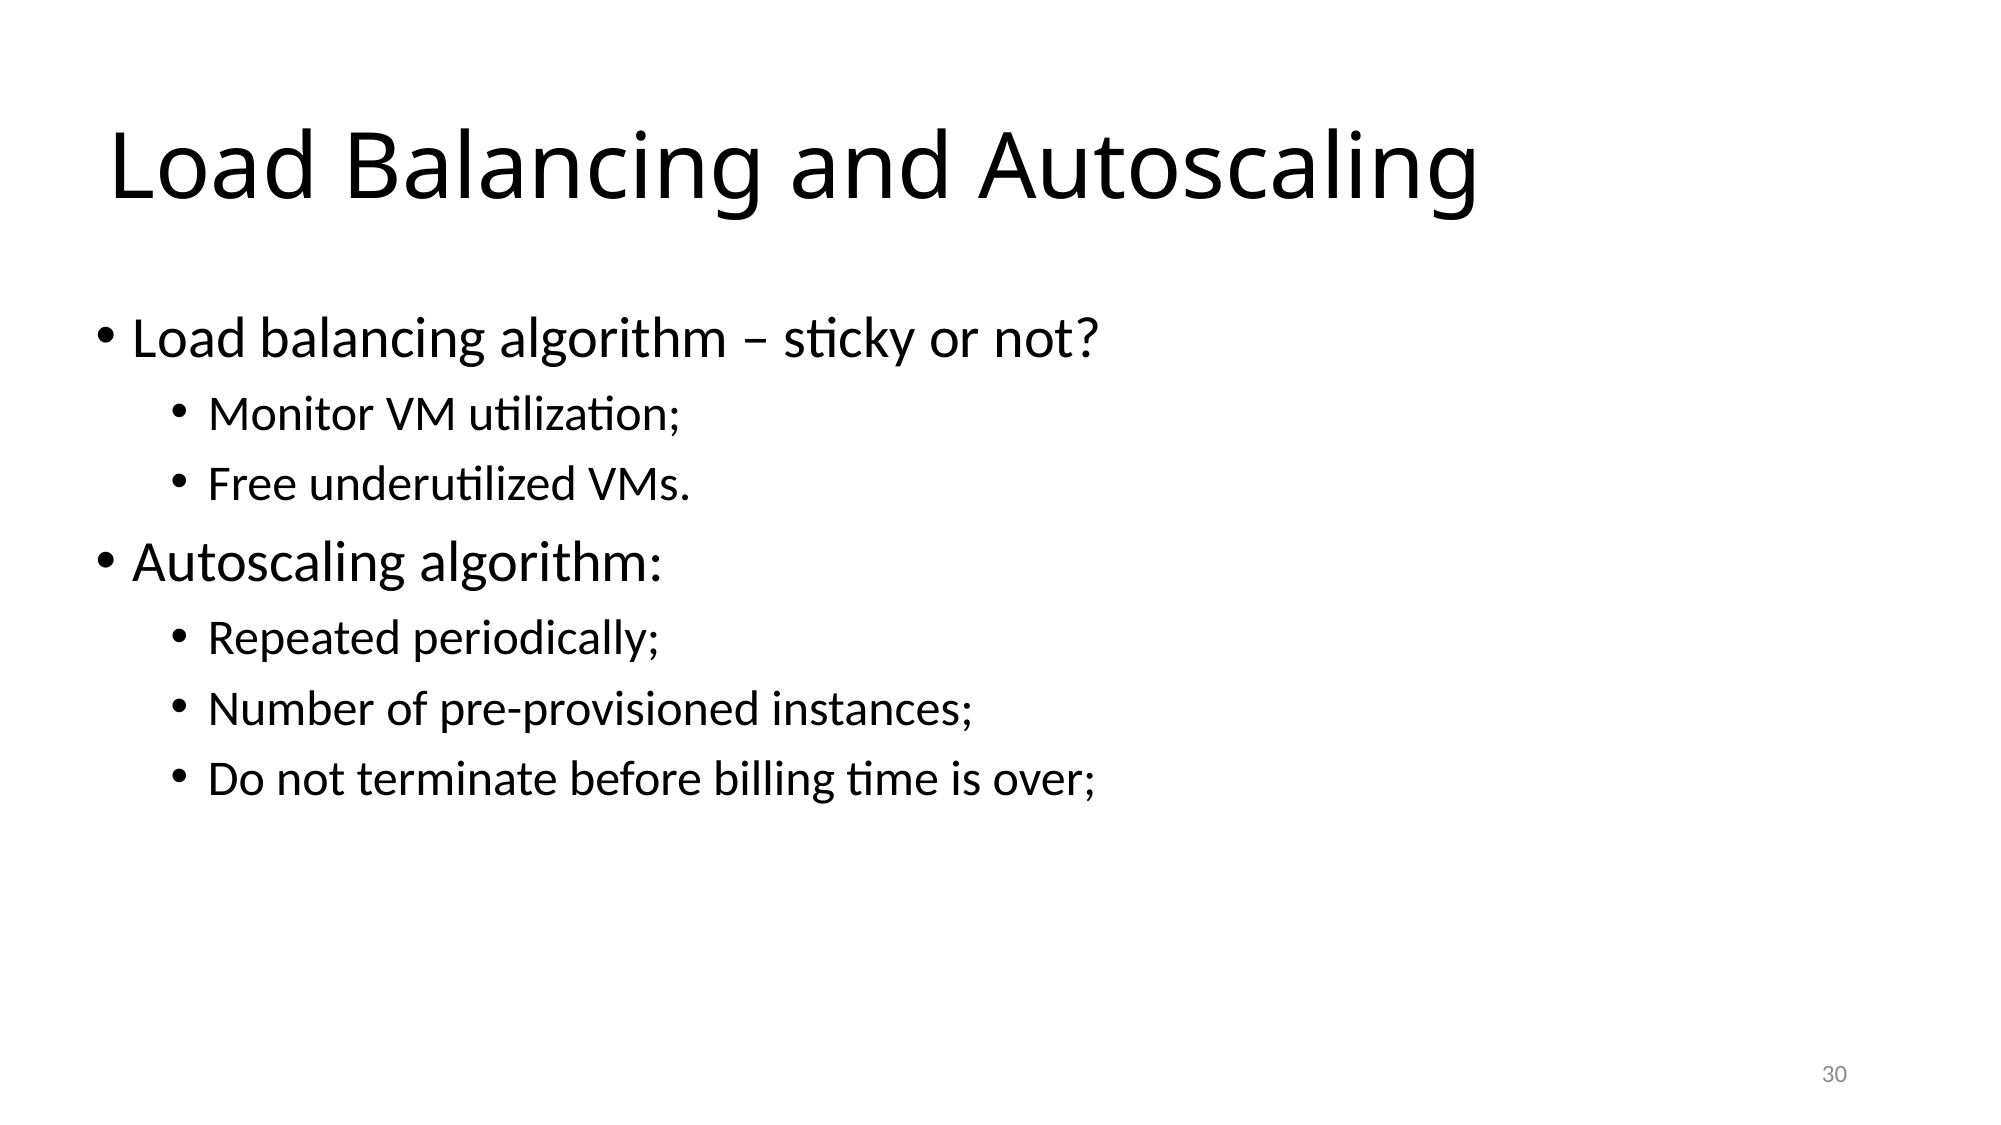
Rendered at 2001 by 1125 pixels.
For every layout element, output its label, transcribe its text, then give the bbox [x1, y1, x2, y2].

title Load Balancing and Autoscaling [92, 59, 1818, 278]
slide_number <number> [1412, 1042, 1863, 1103]
list Load balancing algorithm – sticky or not? Monitor VM utilization; Free underutilized VMs. Autoscaling algorithm: Repeated periodically; Number of pre-provisioned instances; Do not terminate before billing time is over; [80, 299, 1806, 1014]
